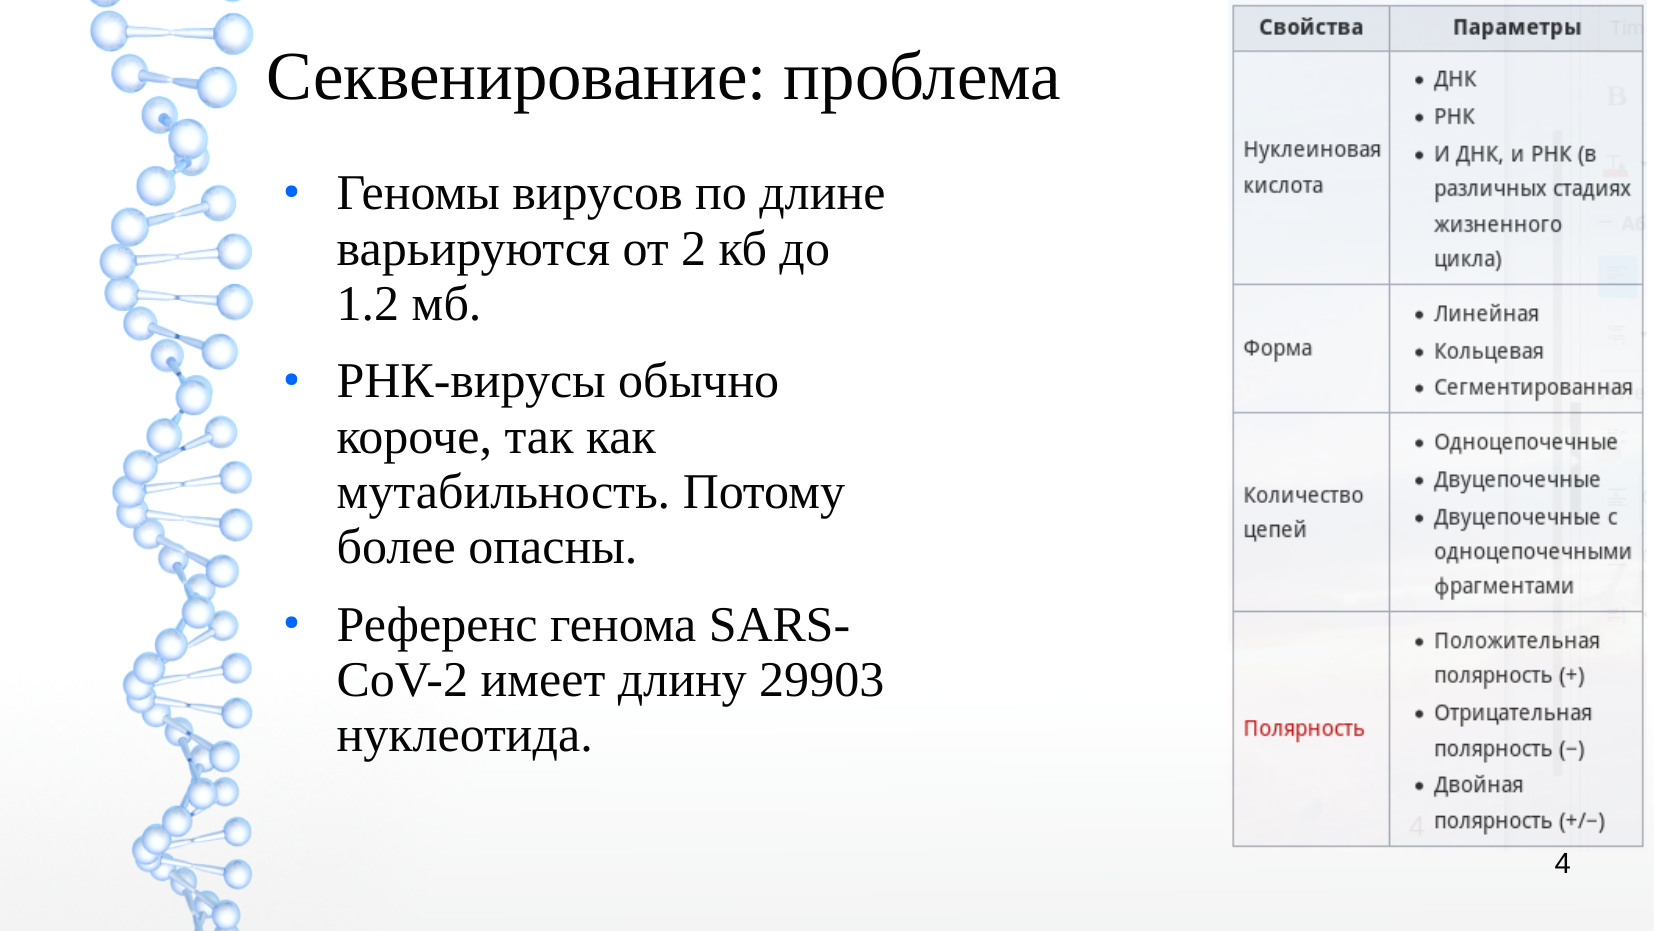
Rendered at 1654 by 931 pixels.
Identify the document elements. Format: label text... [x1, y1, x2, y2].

picture [0, 0, 1654, 931]
title Секвенирование: проблема [0, 0, 1228, 154]
list Геномы вирусов по длине варьируются от 2 кб до 1.2 мб. РНК-вирусы обычно короче, так как мутабильность. Потому более опасны. Референс генома SARS-CoV-2 имеет длину 29903 нуклеотида. [265, 165, 898, 839]
